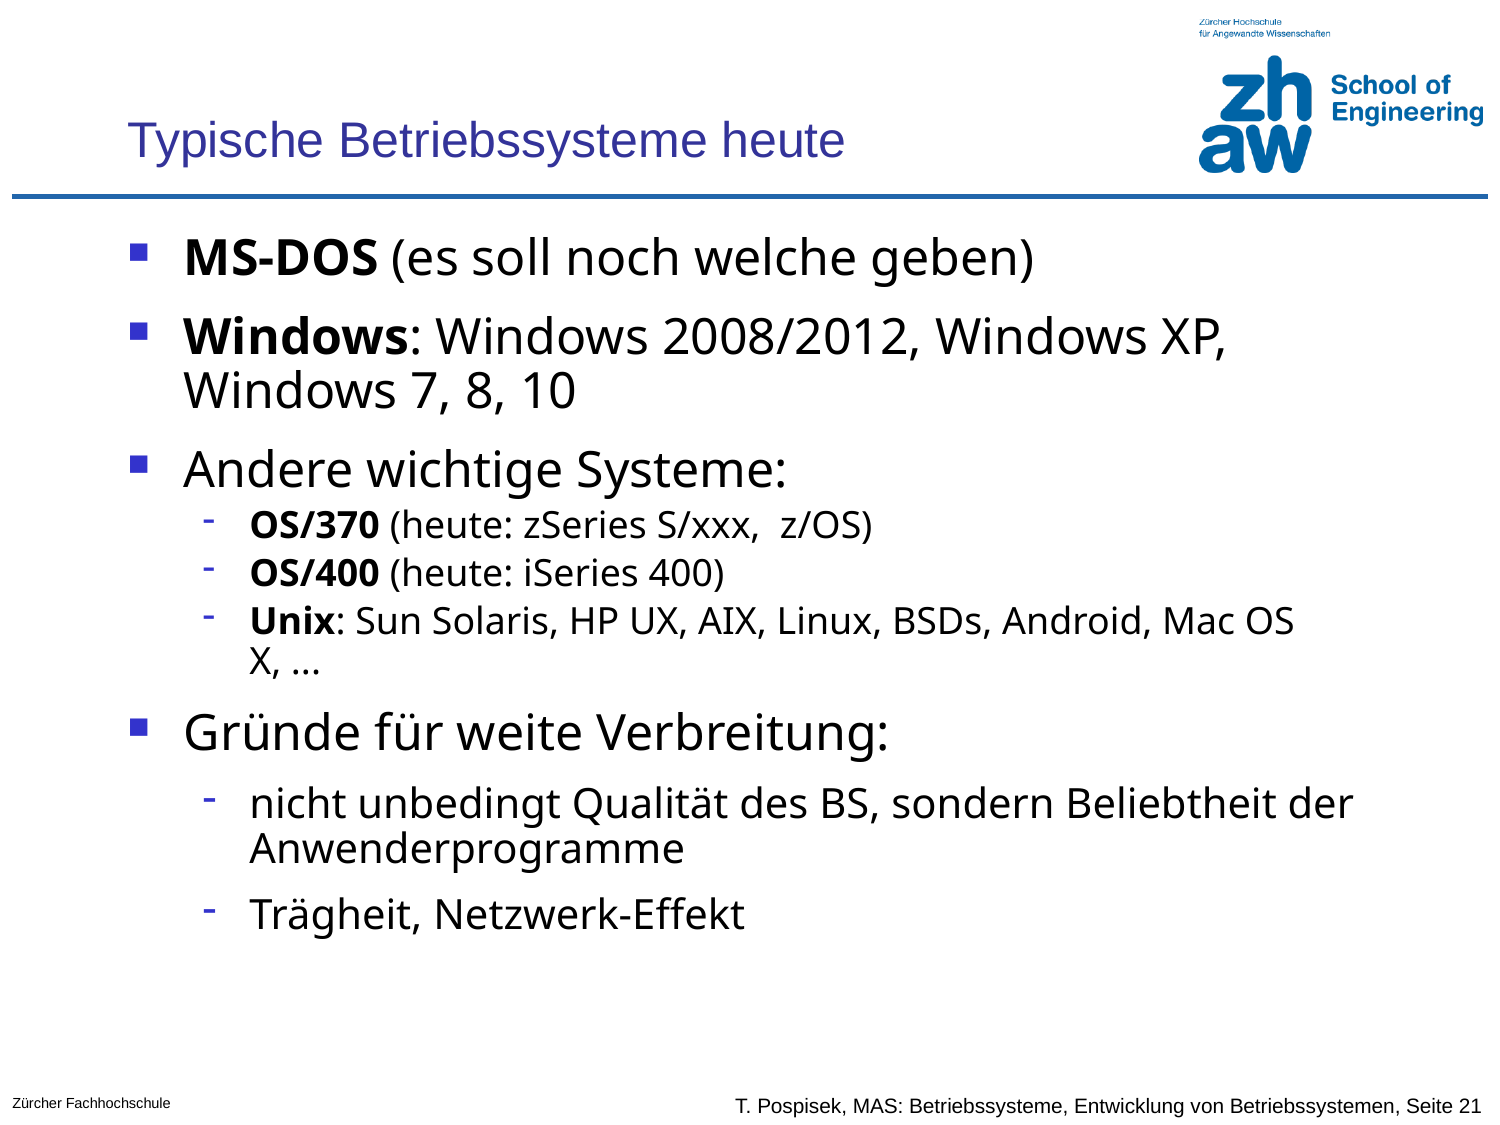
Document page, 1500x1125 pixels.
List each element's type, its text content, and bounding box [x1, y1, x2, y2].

title Typische Betriebssysteme heute [112, 50, 1391, 175]
list MS-DOS (es soll noch welche geben) Windows: Windows 2008/2012, Windows XP, Windows 7, 8, 10 Andere wichtige Systeme: OS/370 (heute: zSeries S/xxx, z/OS) OS/400 (heute: iSeries 400) Unix: Sun Solaris, HP UX, AIX, Linux, BSDs, Android, Mac OS X, ... Gründe für weite Verbreitung: nicht unbedingt Qualität des BS, sondern Beliebtheit der Anwenderprogramme Trägheit, Netzwerk-Effekt [112, 224, 1388, 988]
picture [1199, 19, 1483, 173]
